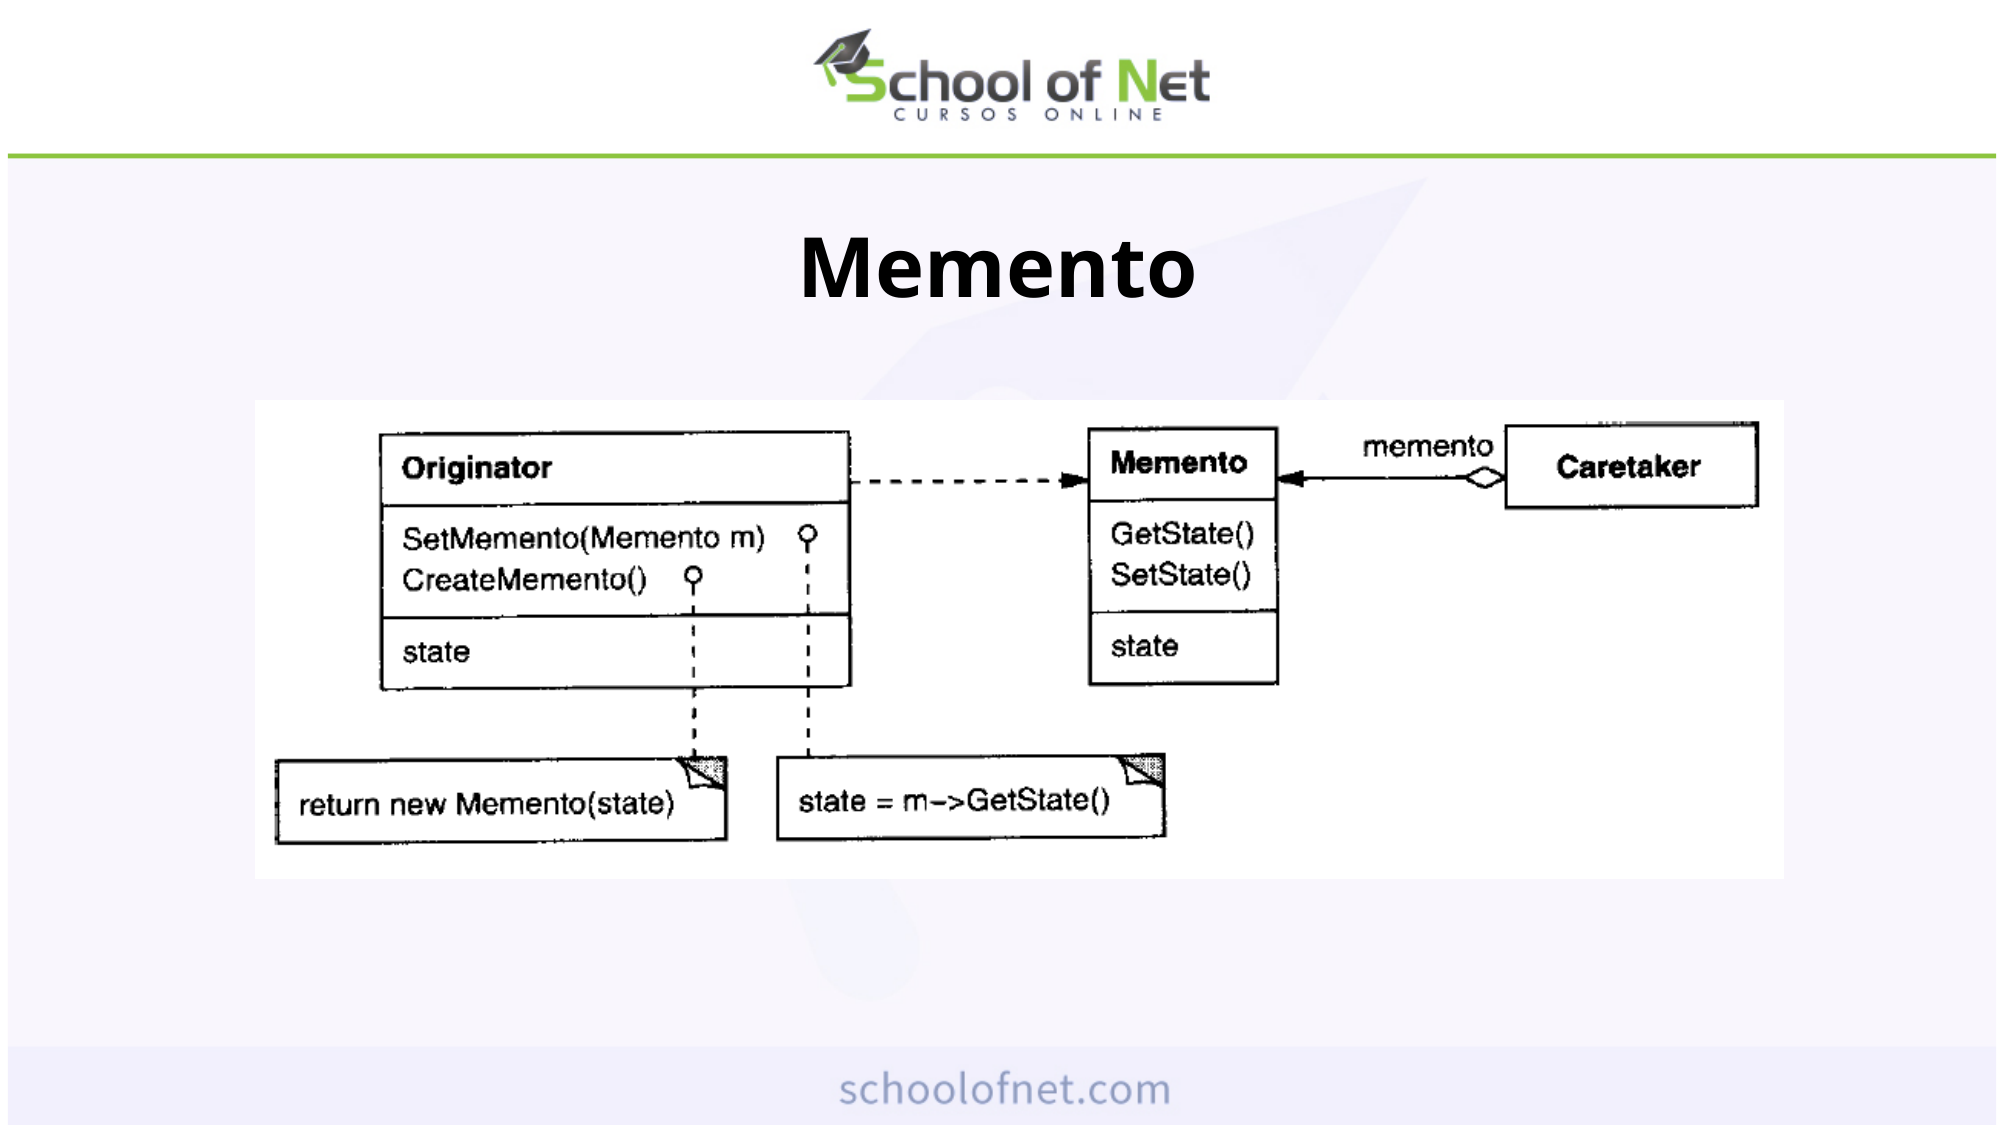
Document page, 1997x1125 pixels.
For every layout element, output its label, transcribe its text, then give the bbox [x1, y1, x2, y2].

title Memento [99, 171, 1897, 360]
picture [7, 5, 1997, 1125]
